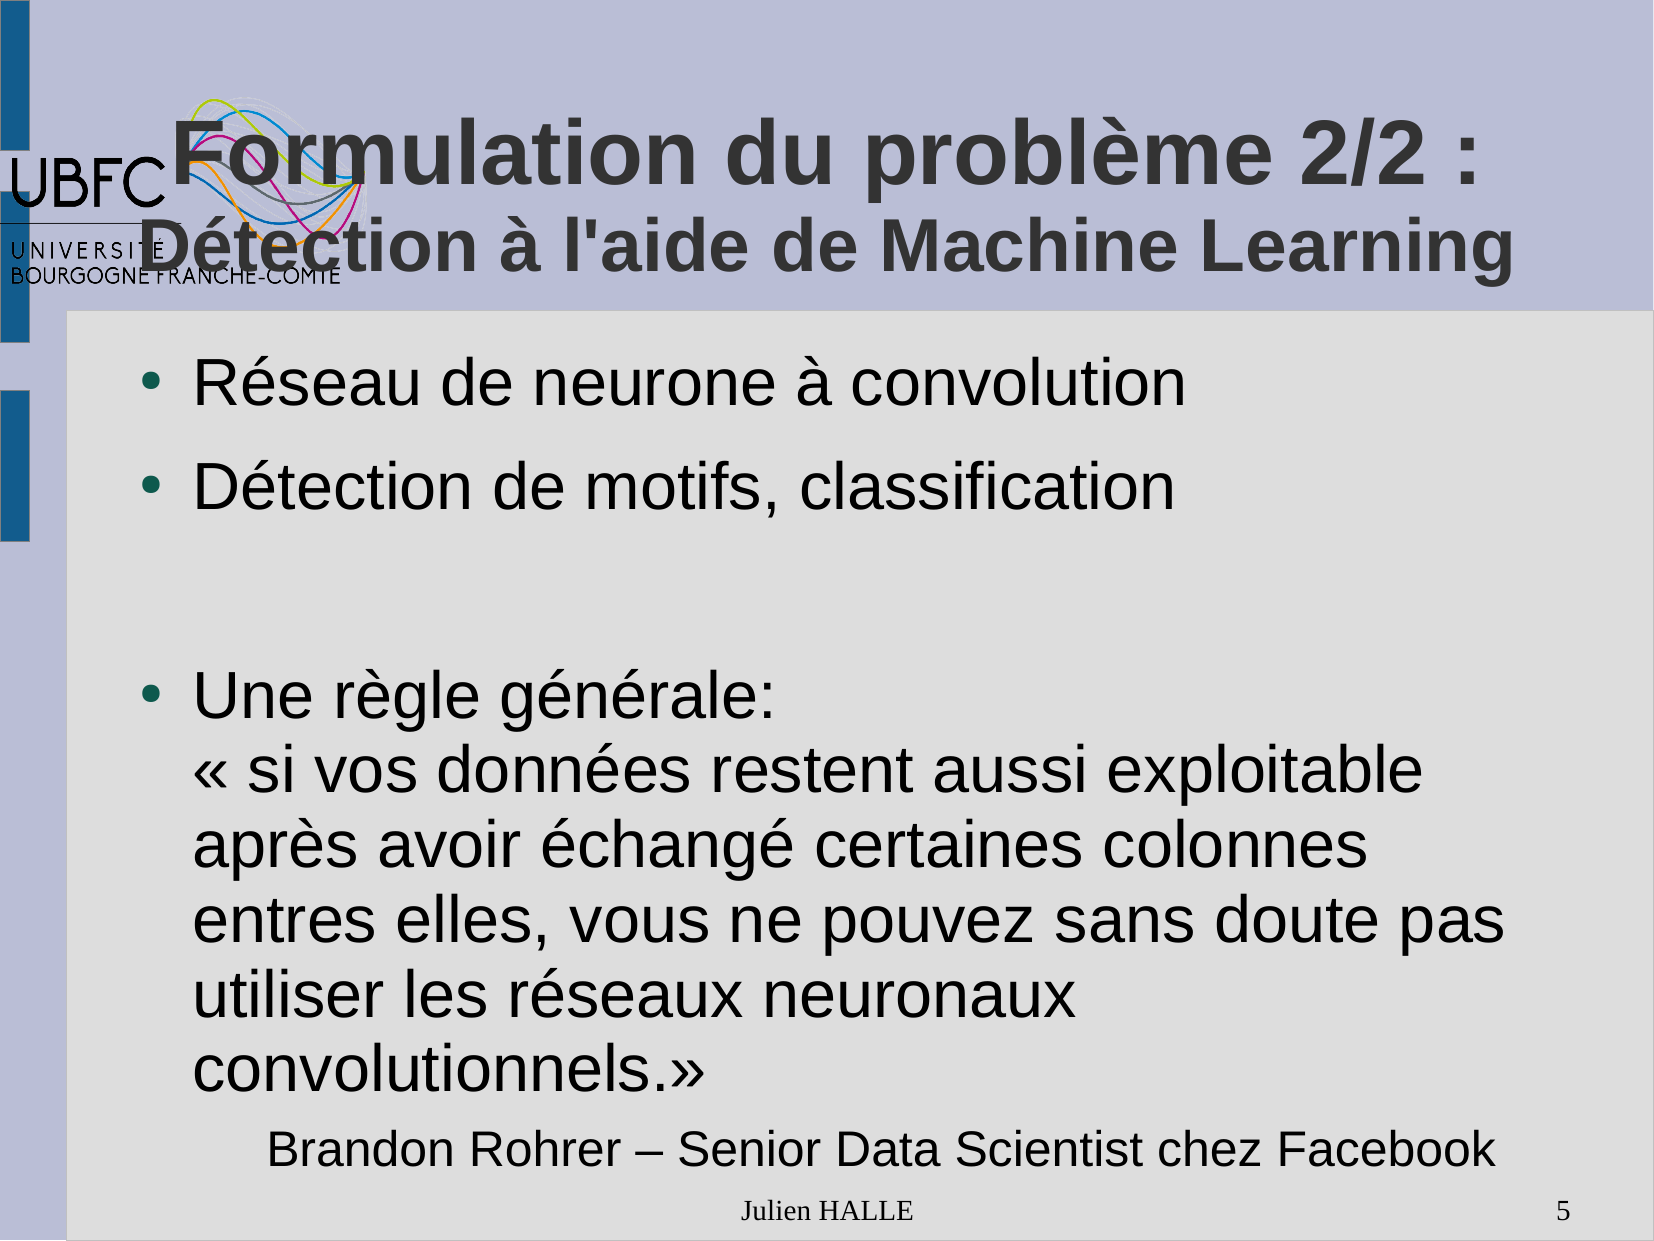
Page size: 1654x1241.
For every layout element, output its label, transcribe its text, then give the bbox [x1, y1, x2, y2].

list Réseau de neurone à convolution Détection de motifs, classification Une règle générale: « si vos données restent aussi exploitable après avoir échangé certaines colonnes entres elles, vous ne pouvez sans doute pas utiliser les réseaux neuronaux convolutionnels.» Brandon Rohrer – Senior Data Scientist chez Facebook [121, 344, 1534, 1181]
title Formulation du problème 2/2 : Détection à l'aide de Machine Learning [121, 91, 1534, 299]
picture [0, 97, 121, 284]
